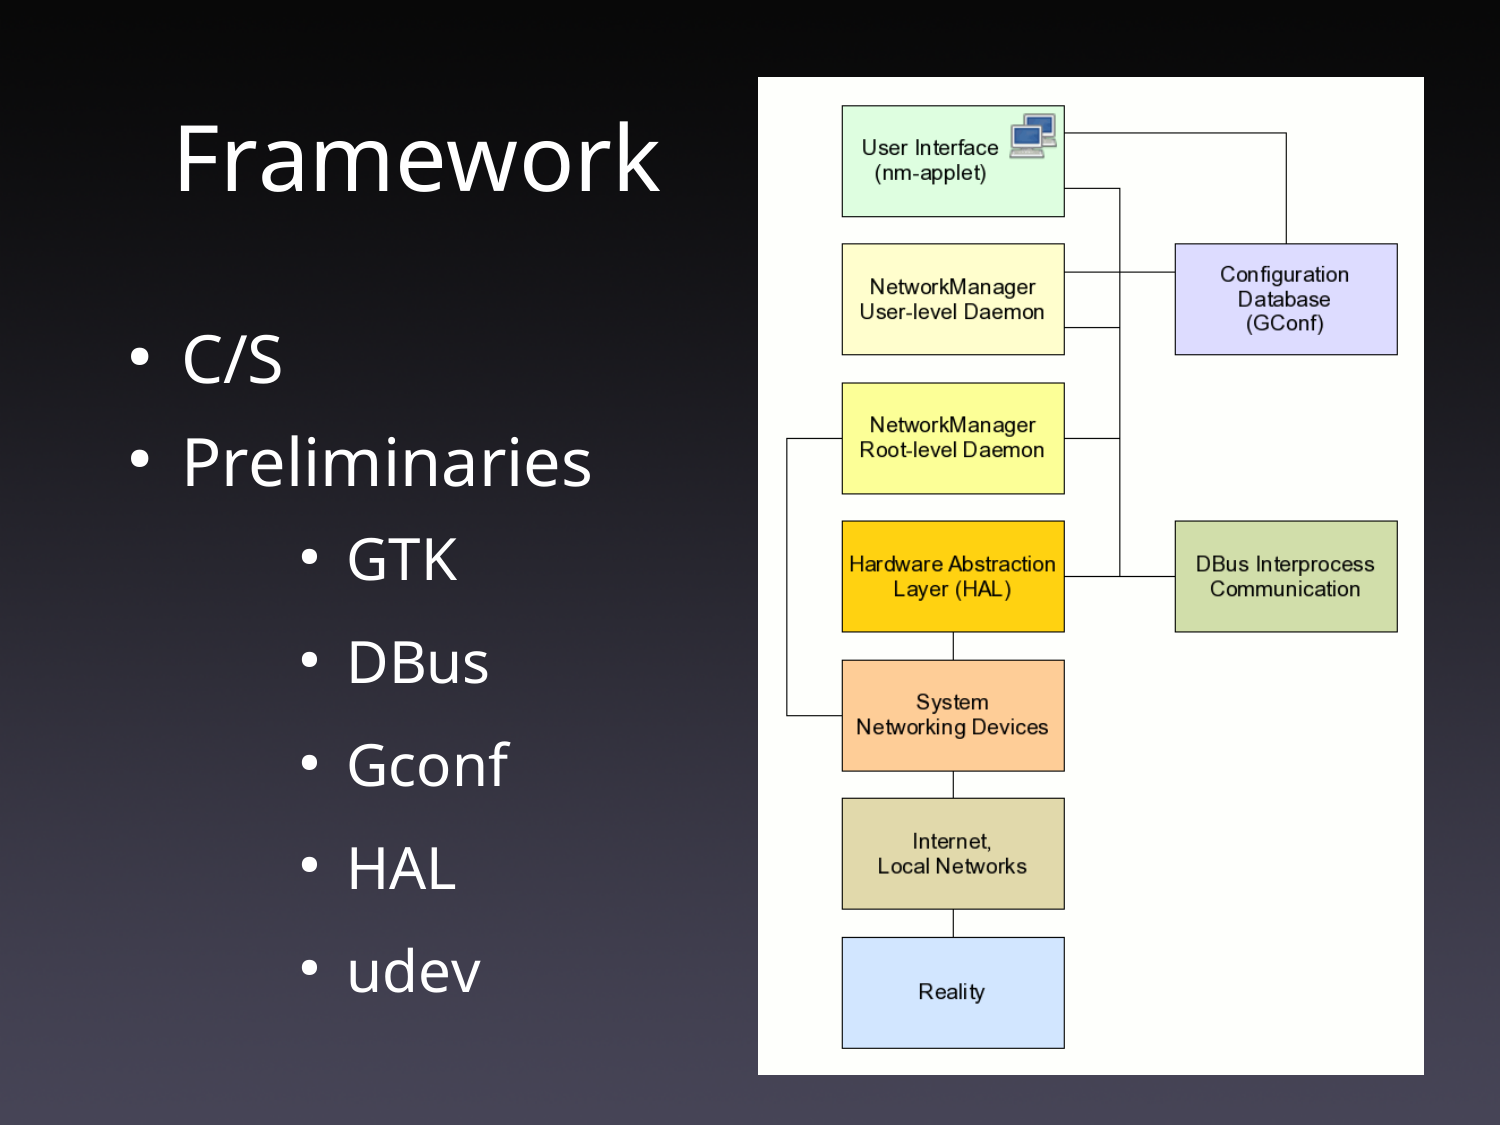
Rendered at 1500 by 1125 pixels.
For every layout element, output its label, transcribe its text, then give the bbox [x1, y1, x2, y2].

title Framework [110, 111, 725, 326]
list C/S Preliminaries GTK DBus Gconf HAL udev [110, 312, 664, 926]
picture [0, 0, 1500, 1125]
